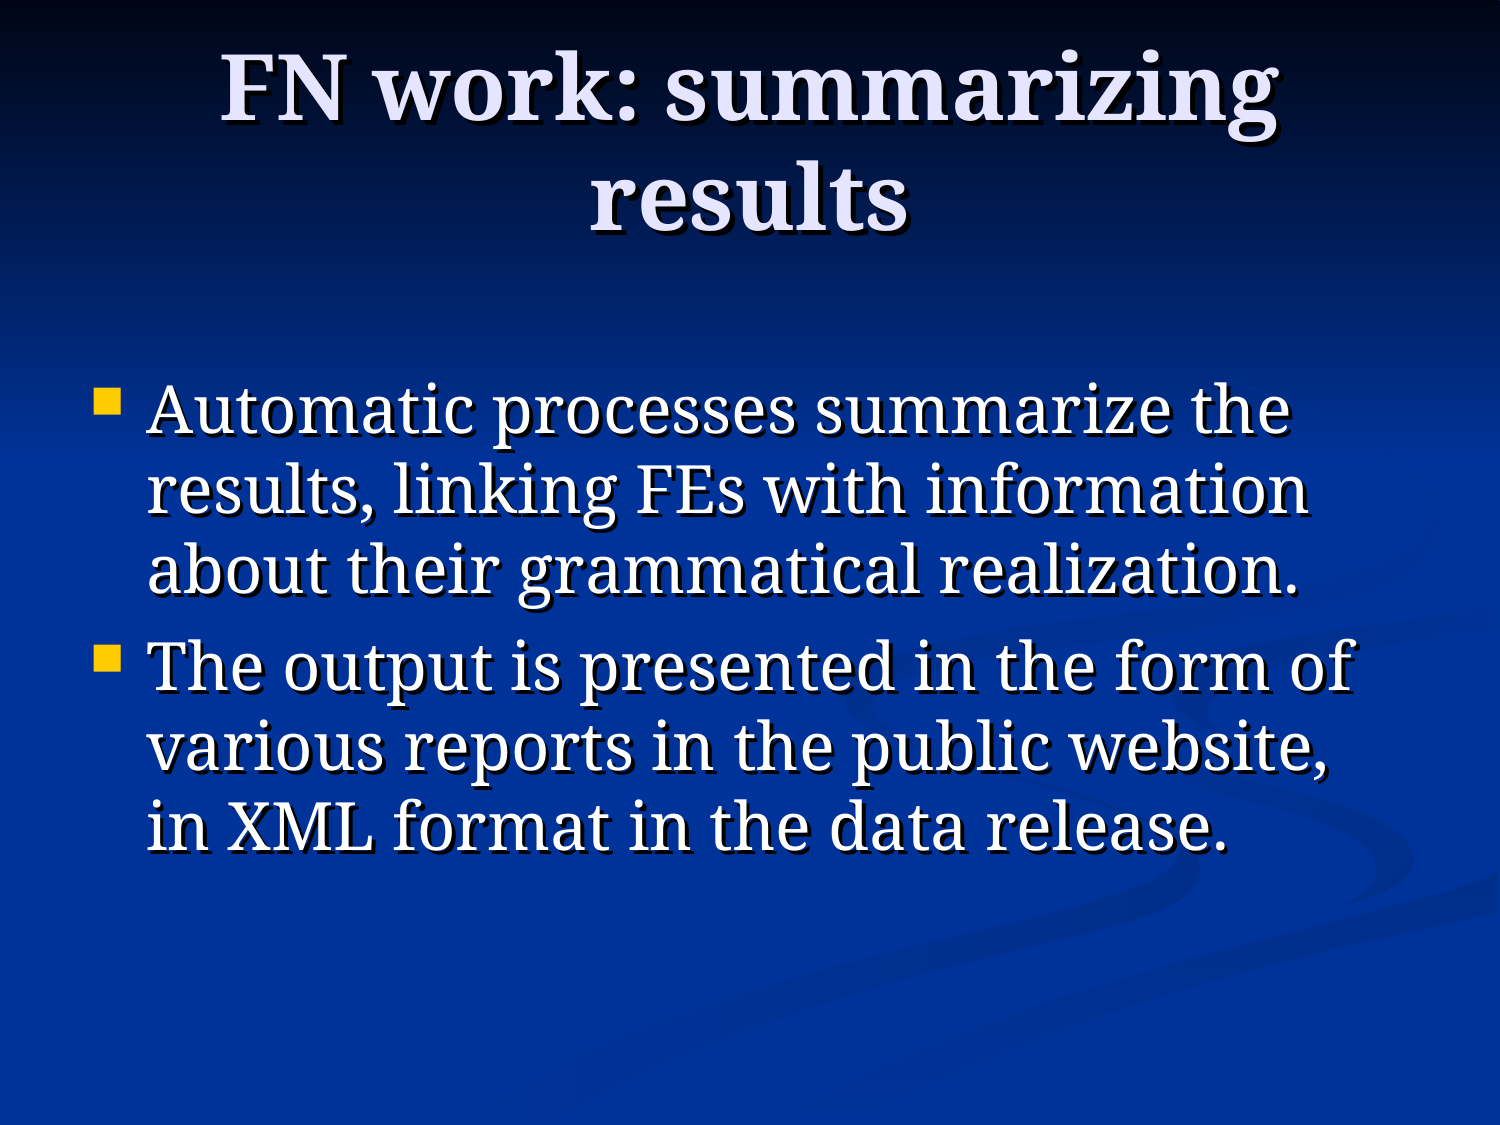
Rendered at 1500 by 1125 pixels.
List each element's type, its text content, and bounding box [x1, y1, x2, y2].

list Automatic processes summarize the results, linking FEs with information about their grammatical realization. The output is presented in the form of various reports in the public website, in XML format in the data release. [75, 262, 1426, 1001]
title FN work: summarizing results [75, 45, 1426, 233]
